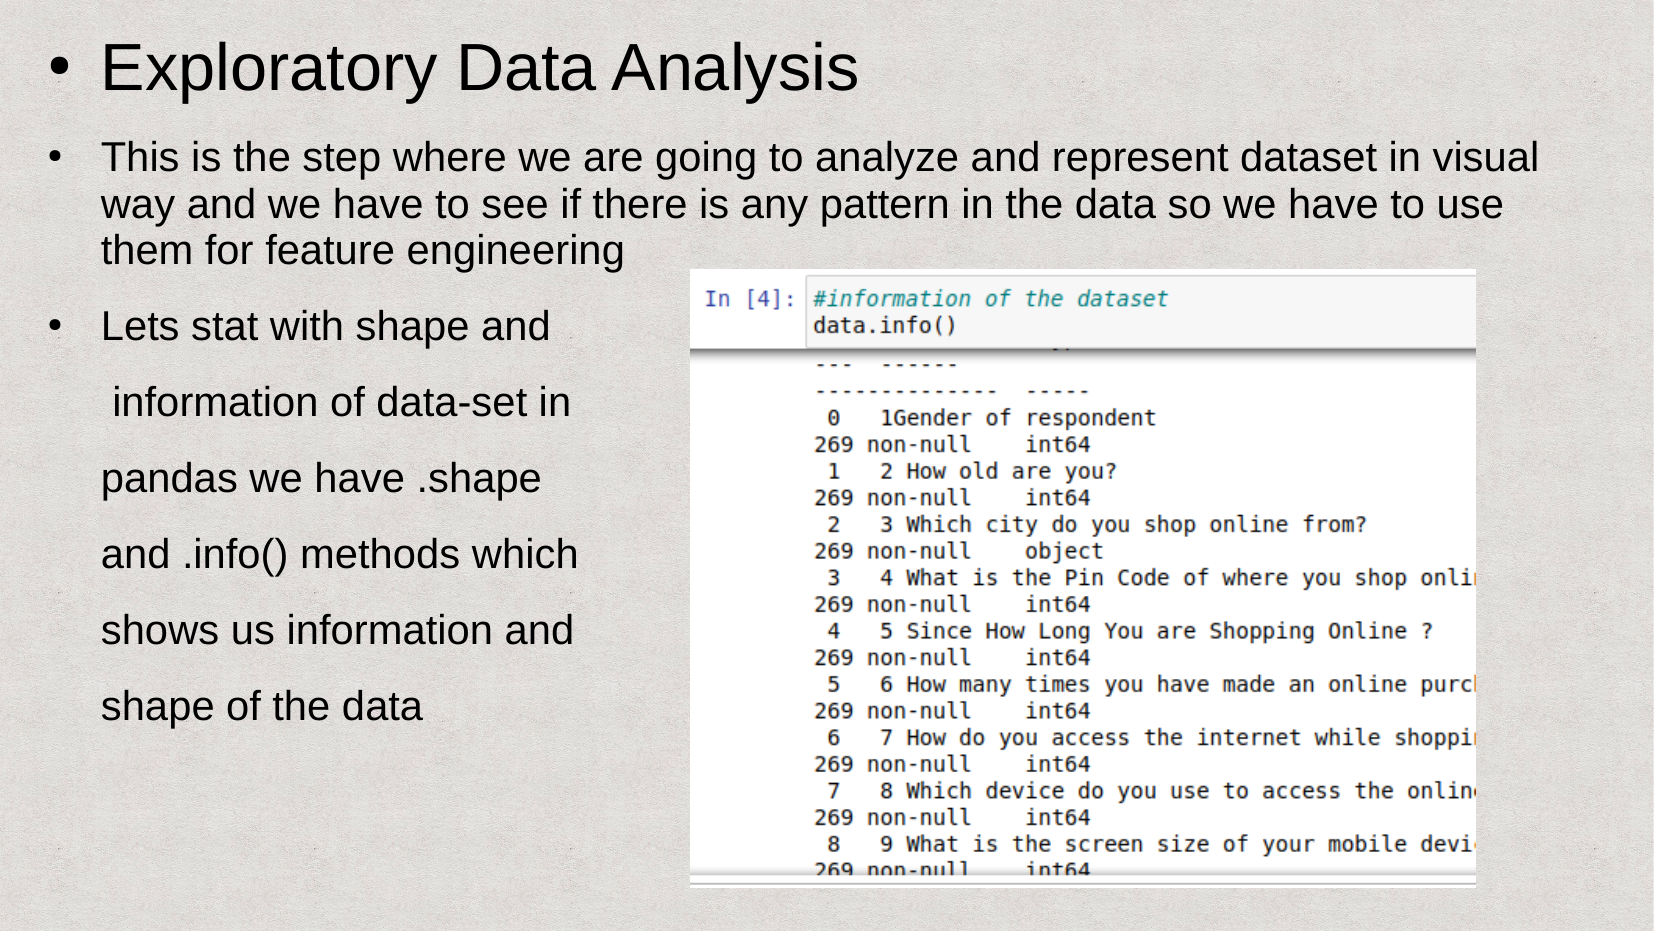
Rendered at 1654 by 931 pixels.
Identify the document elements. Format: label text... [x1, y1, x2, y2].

picture [0, 0, 1654, 931]
list Exploratory Data Analysis This is the step where we are going to analyze and represent dataset in visual way and we have to see if there is any pattern in the data so we have to use them for feature engineering Lets stat with shape and information of data-set in pandas we have .shape and .info() methods which shows us information and shape of the data [30, 30, 1606, 886]
